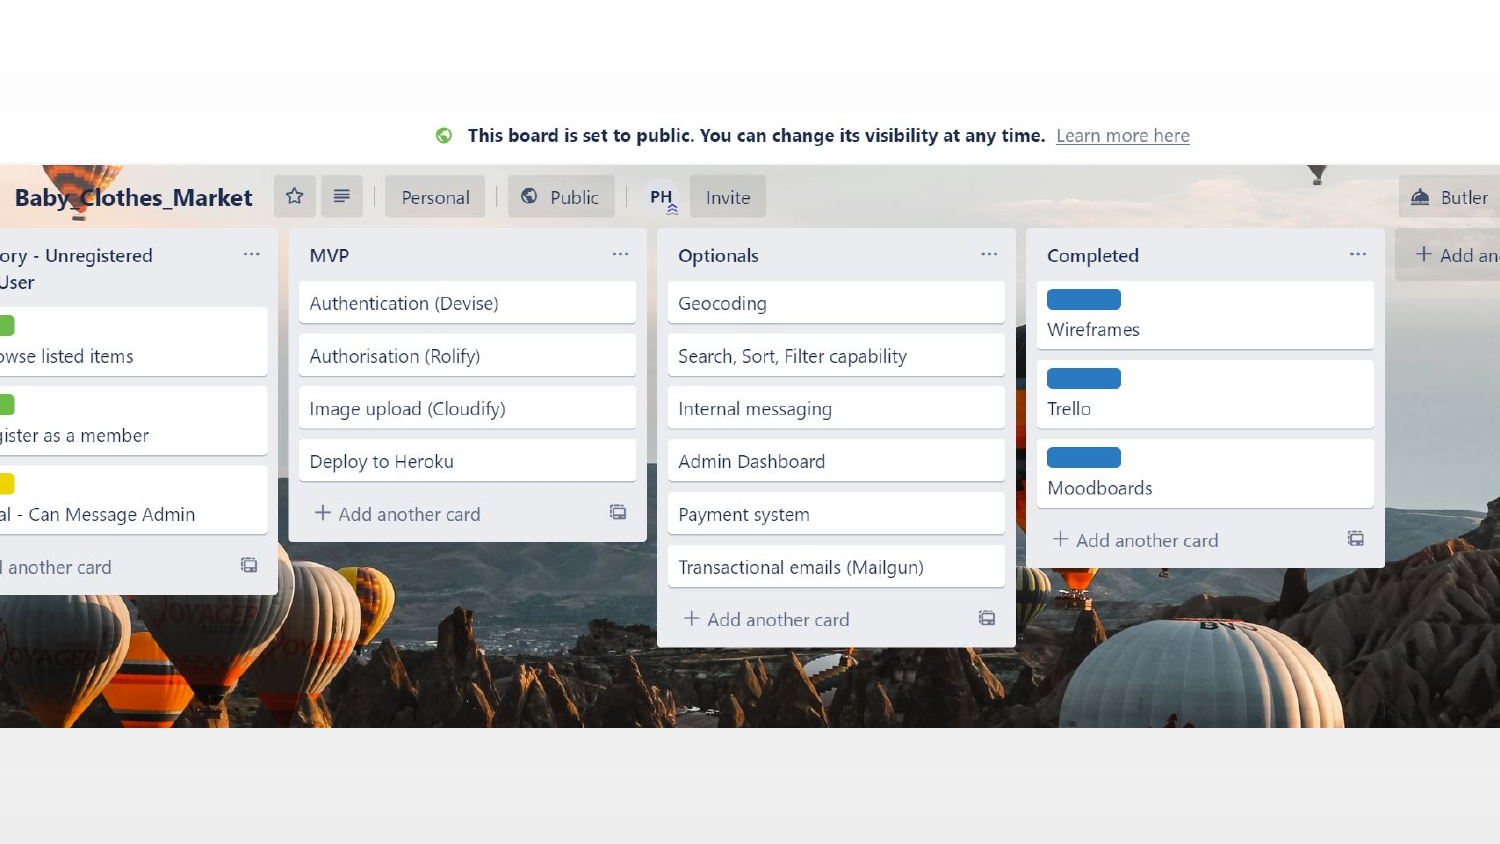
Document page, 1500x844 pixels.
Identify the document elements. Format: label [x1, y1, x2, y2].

picture [0, 115, 1500, 728]
